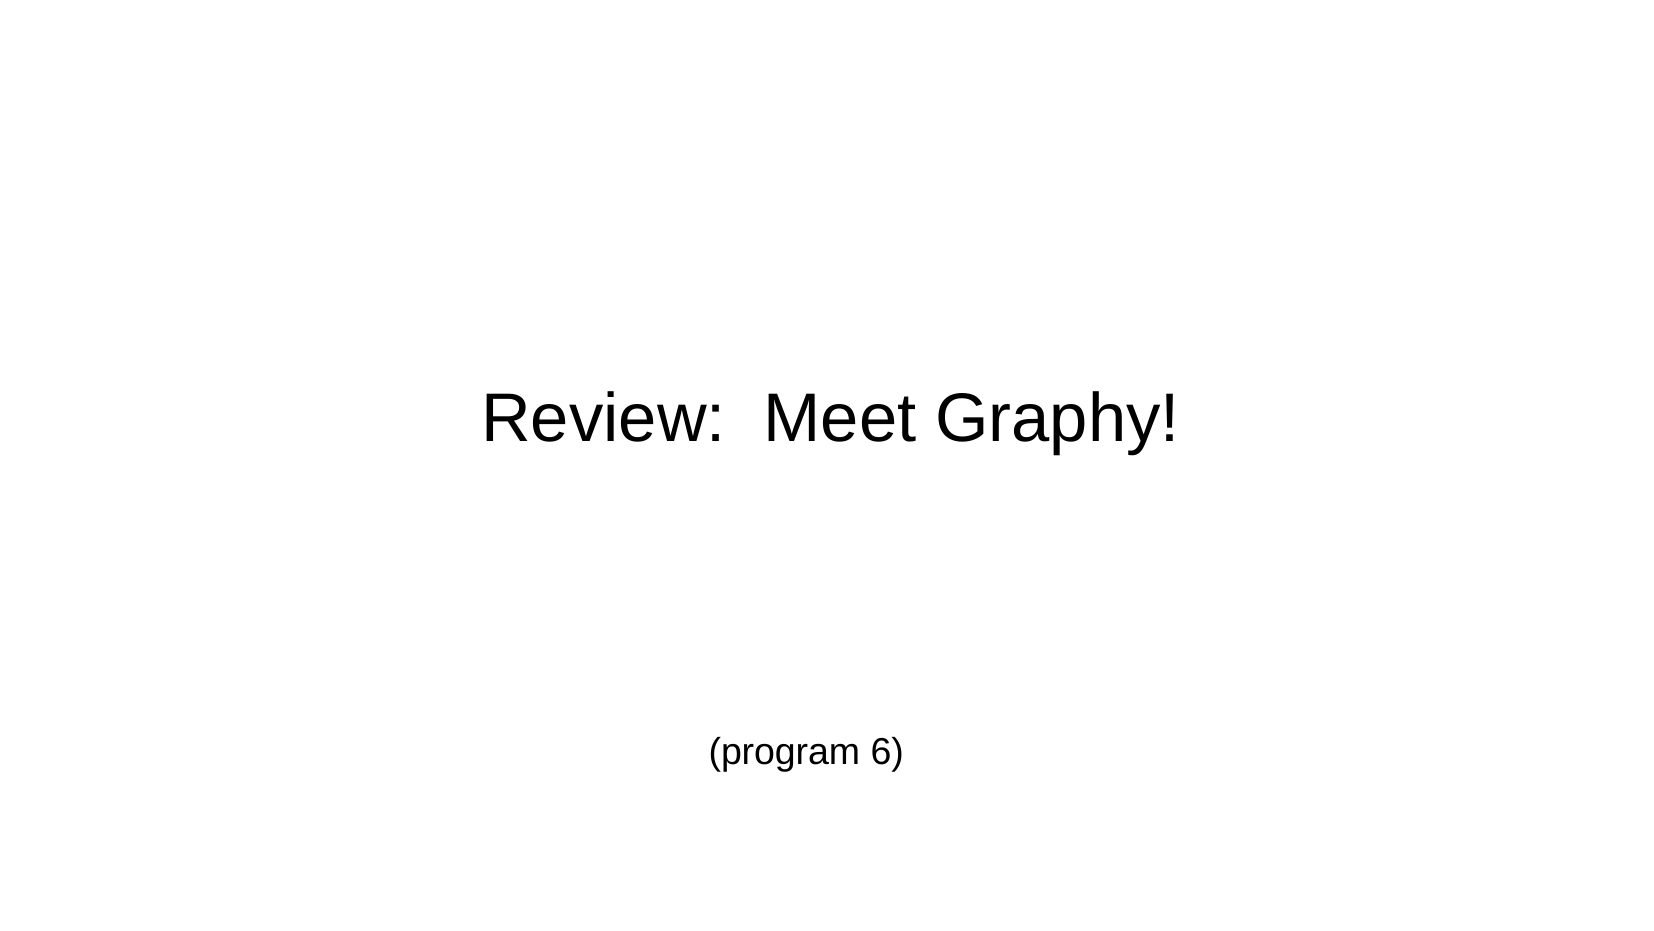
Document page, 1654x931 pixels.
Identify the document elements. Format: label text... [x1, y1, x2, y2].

text_box (program 6) [693, 723, 1126, 781]
title Review: Meet Graphy! [86, 339, 1576, 496]
